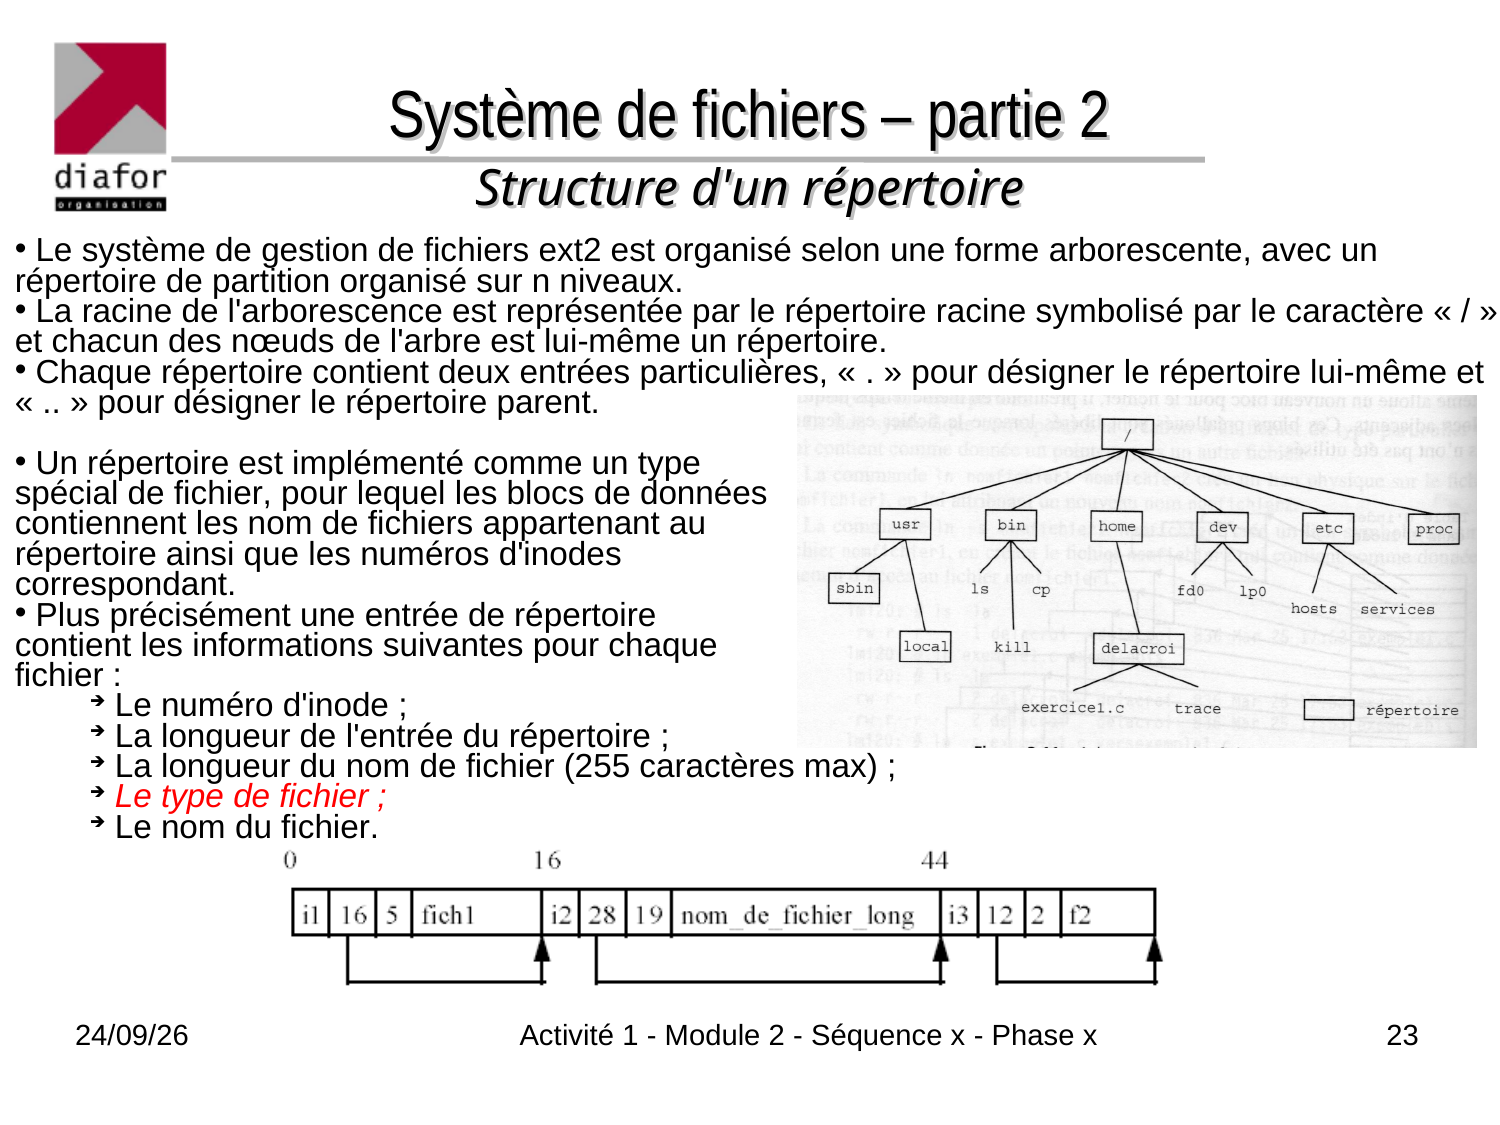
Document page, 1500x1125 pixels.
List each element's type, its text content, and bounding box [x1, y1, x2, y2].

text_box Le système de gestion de fichiers ext2 est organisé selon une forme arborescente, avec un répertoire de partition organisé sur n niveaux. La racine de l'arborescence est représentée par le répertoire racine symbolisé par le caractère « / » et chacun des nœuds de l'arbre est lui-même un répertoire. Chaque répertoire contient deux entrées particulières, « . » pour désigner le répertoire lui-même et « .. » pour désigner le répertoire parent. [0, 230, 1500, 427]
picture [797, 395, 1477, 748]
picture [53, 42, 168, 213]
text_box Un répertoire est implémenté comme un type spécial de fichier, pour lequel les blocs de données contiennent les nom de fichiers appartenant au répertoire ainsi que les numéros d'inodes correspondant. Plus précisément une entrée de répertoire contient les informations suivantes pour chaque fichier : Le numéro d'inode ; La longueur de l'entrée du répertoire ; La longueur du nom de fichier (255 caractères max) ; Le type de fichier ; Le nom du fichier. [0, 442, 913, 852]
title Système de fichiers – partie 2 Structure d'un répertoire [75, 45, 1426, 230]
picture [265, 844, 1177, 1009]
